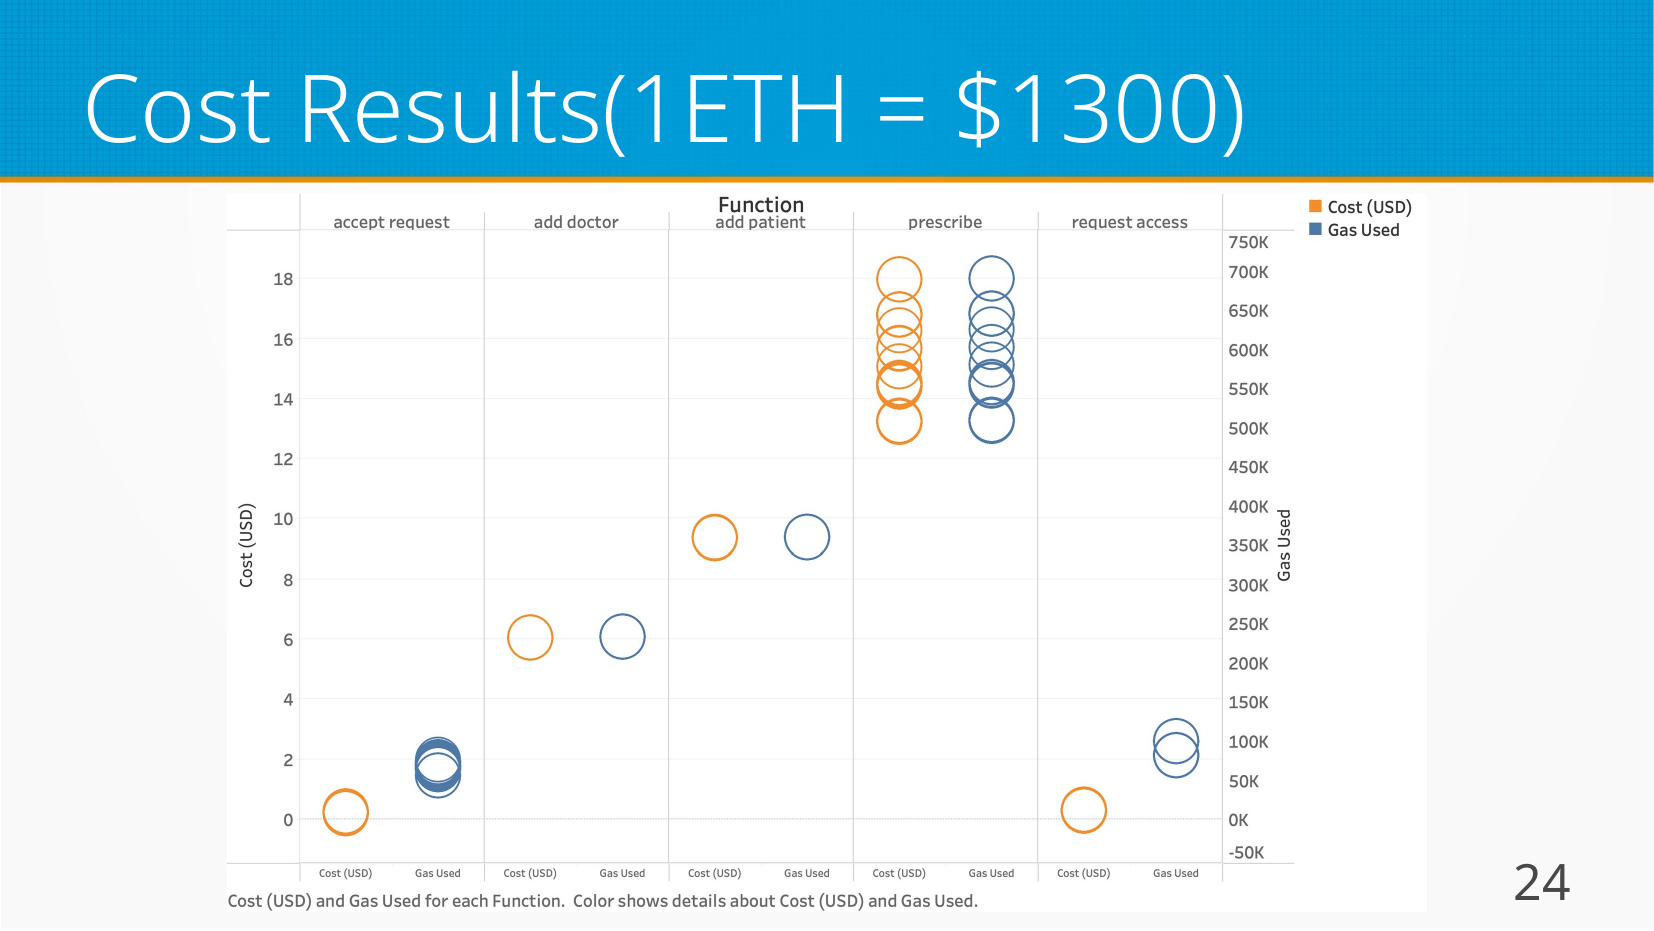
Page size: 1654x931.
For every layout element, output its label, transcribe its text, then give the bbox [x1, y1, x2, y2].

picture [0, 175, 1654, 931]
title Cost Results(1ETH = $1300) [82, 14, 1571, 171]
